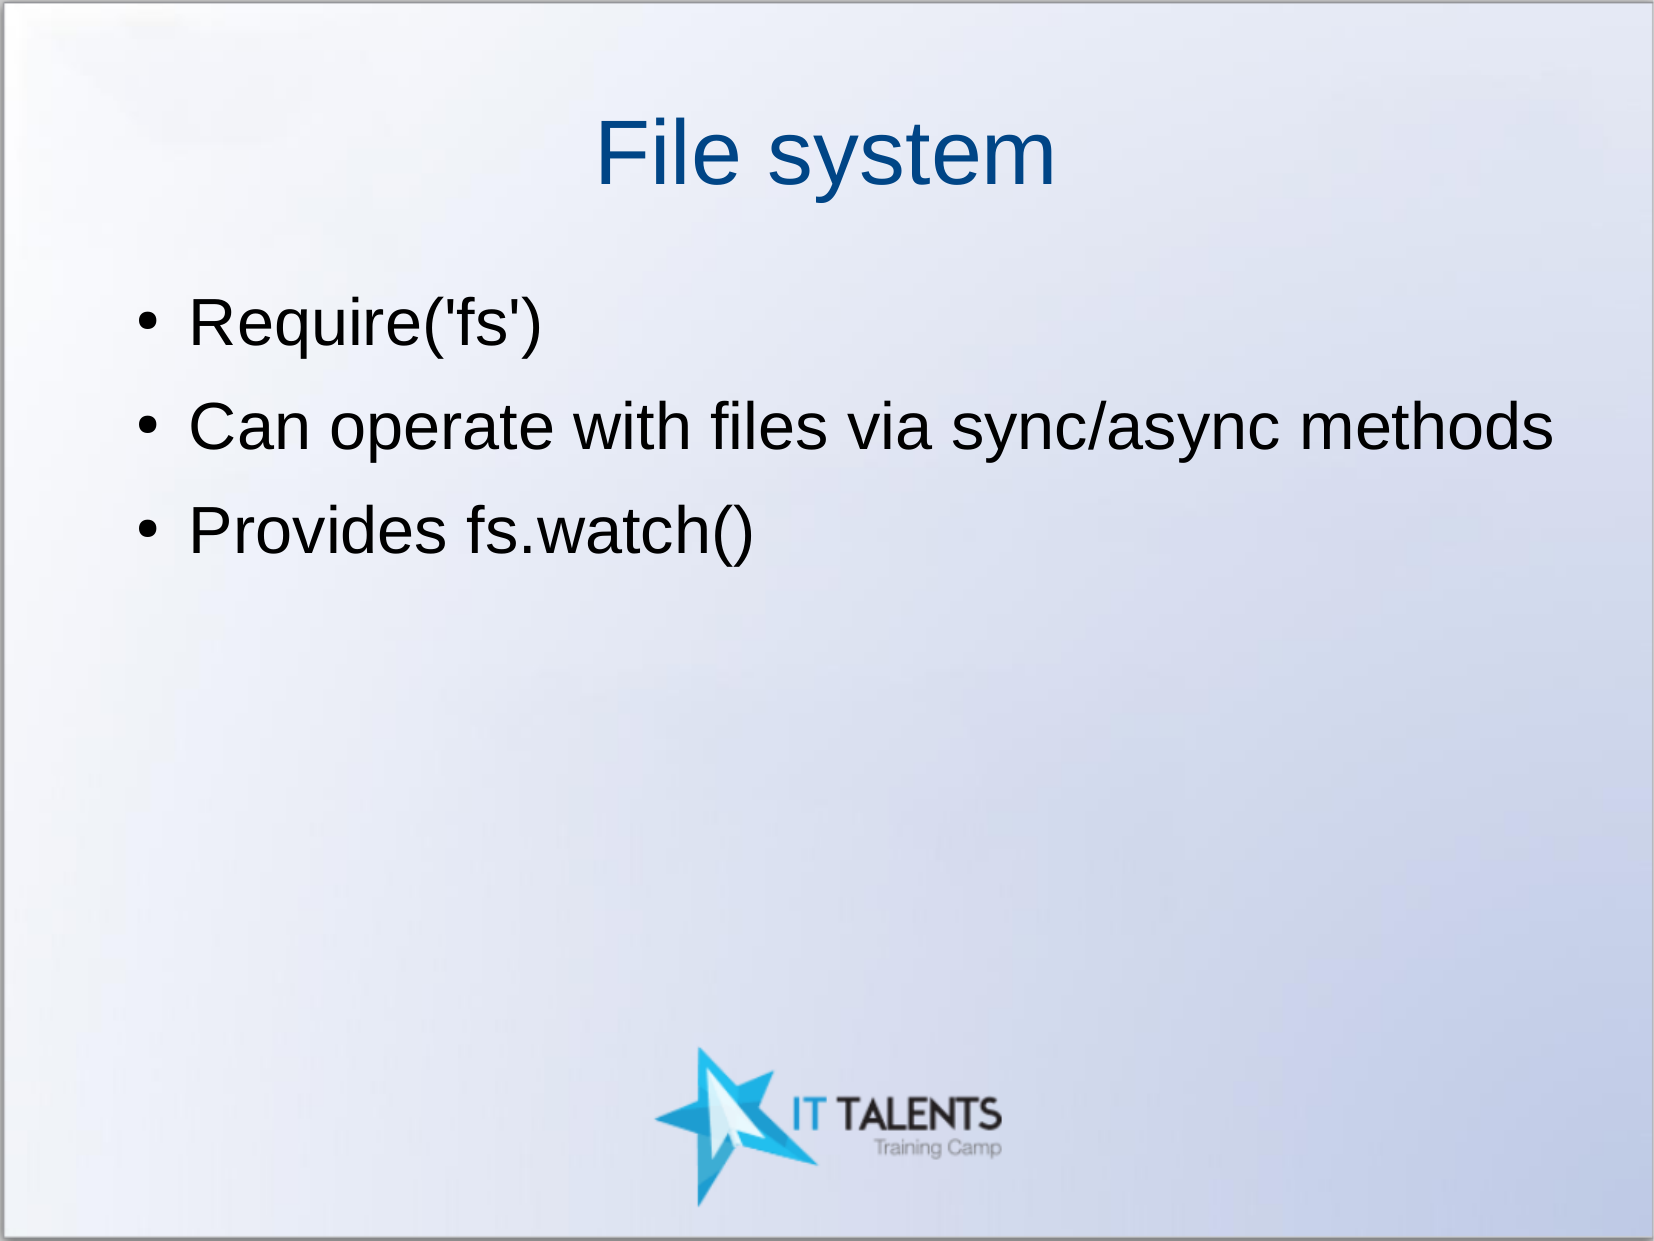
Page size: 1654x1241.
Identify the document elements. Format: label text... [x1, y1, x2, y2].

title File system [82, 49, 1571, 257]
picture [0, 0, 1654, 1241]
list Require('fs') Can operate with files via sync/async methods Provides fs.watch() [118, 284, 1607, 1004]
